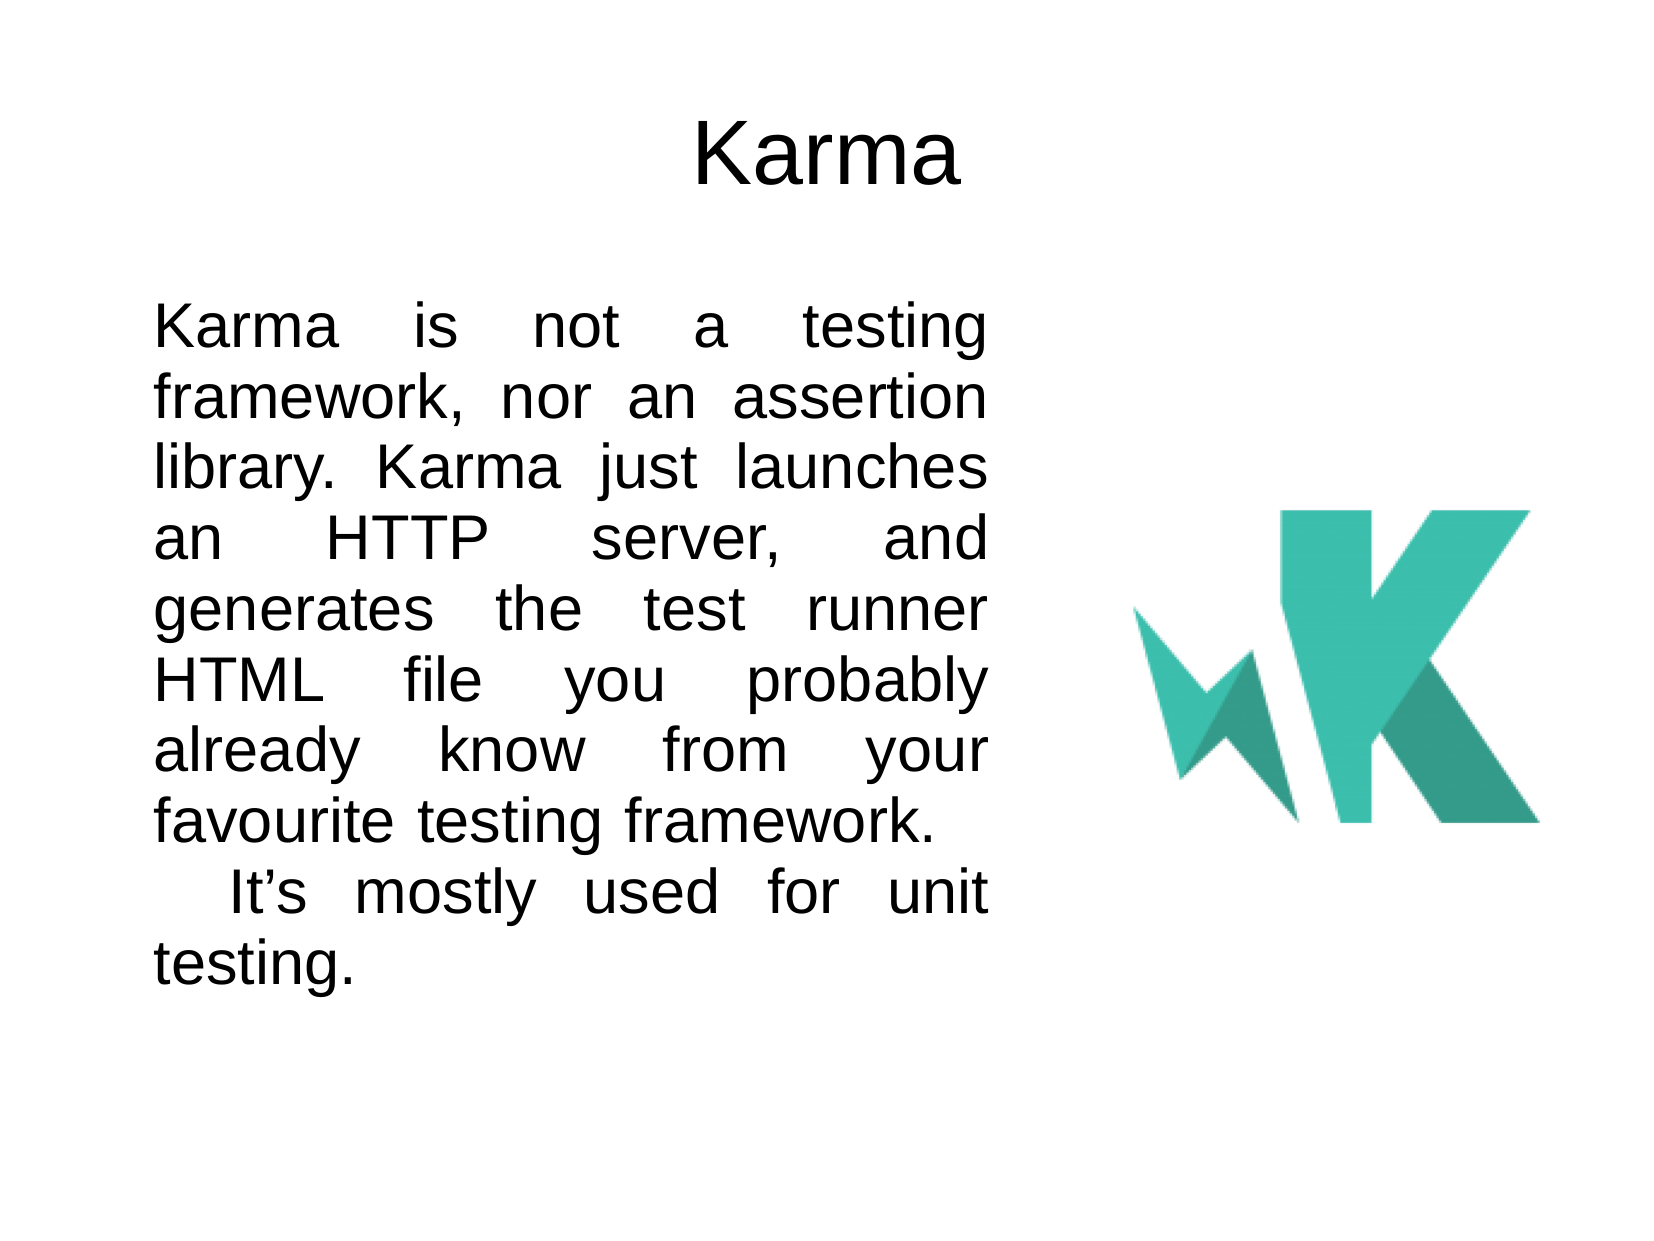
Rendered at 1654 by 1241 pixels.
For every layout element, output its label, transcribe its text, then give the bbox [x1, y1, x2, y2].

title Karma [82, 49, 1571, 257]
list Karma is not a testing framework, nor an assertion library. Karma just launches an HTTP server, and generates the test runner HTML file you probably already know from your favourite testing framework. It’s mostly used for unit testing. [82, 290, 991, 1010]
picture [1095, 419, 1576, 901]
